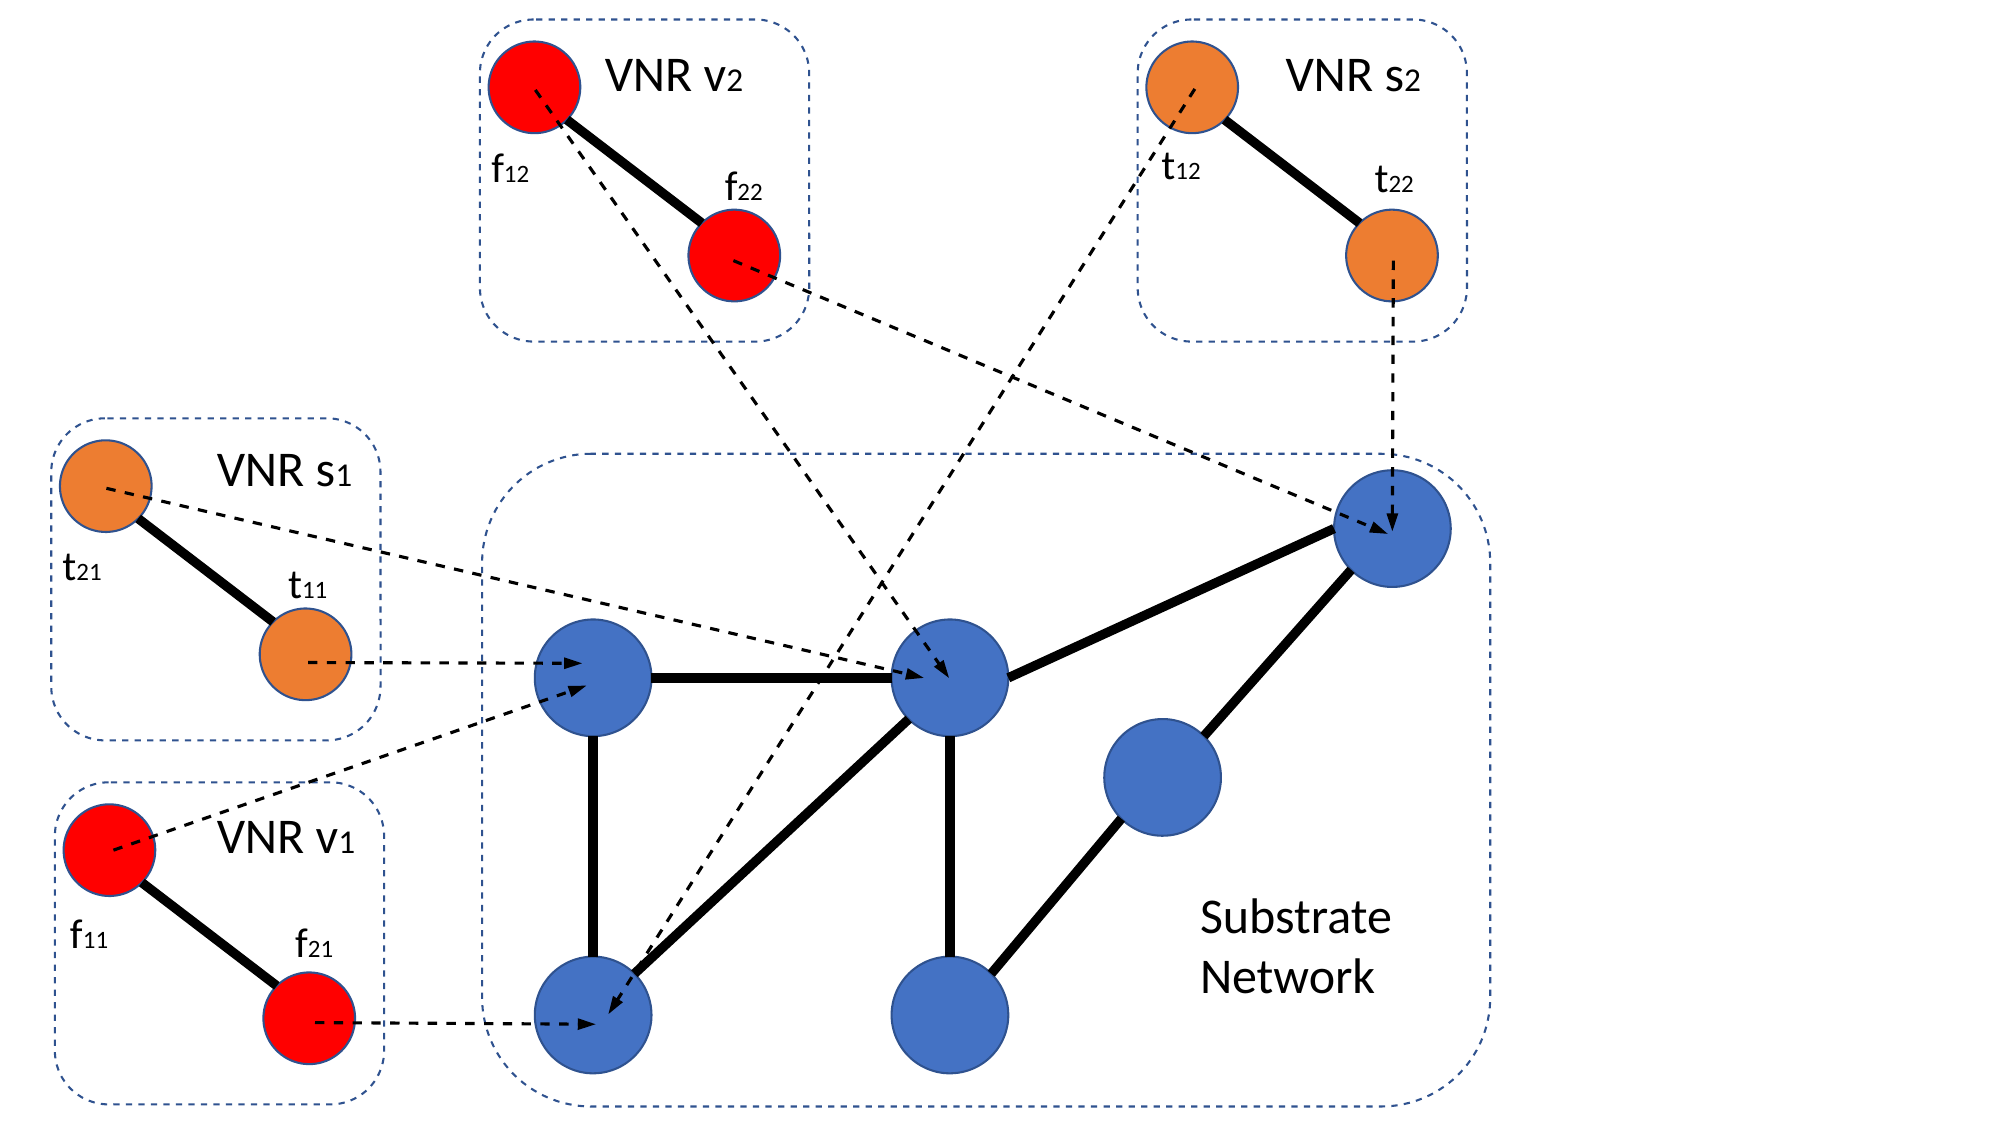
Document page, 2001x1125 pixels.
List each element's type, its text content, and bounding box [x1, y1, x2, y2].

text_box VNR s1 [201, 428, 491, 505]
text_box Substrate Network [1185, 876, 1429, 1013]
text_box [534, 956, 652, 1074]
text_box [688, 217, 781, 302]
text_box [263, 975, 356, 1065]
text_box f11 [55, 898, 160, 965]
text_box [1104, 719, 1221, 836]
text_box [1146, 41, 1239, 130]
text_box t11 [273, 548, 378, 615]
text_box [259, 615, 352, 701]
text_box VNR s2 [1270, 33, 1560, 110]
text_box t21 [47, 531, 152, 597]
text_box f12 [476, 132, 581, 199]
text_box [891, 619, 1009, 736]
text_box t22 [1359, 142, 1464, 209]
text_box [59, 440, 152, 531]
text_box t12 [1146, 130, 1251, 197]
text_box f21 [280, 908, 385, 975]
text_box [1334, 470, 1451, 587]
text_box VNR v2 [589, 33, 879, 110]
text_box [891, 956, 1009, 1074]
text_box [534, 619, 652, 736]
text_box VNR v1 [201, 796, 491, 872]
text_box [488, 41, 581, 132]
text_box f22 [709, 151, 814, 217]
text_box [1346, 209, 1438, 302]
text_box [63, 804, 156, 896]
